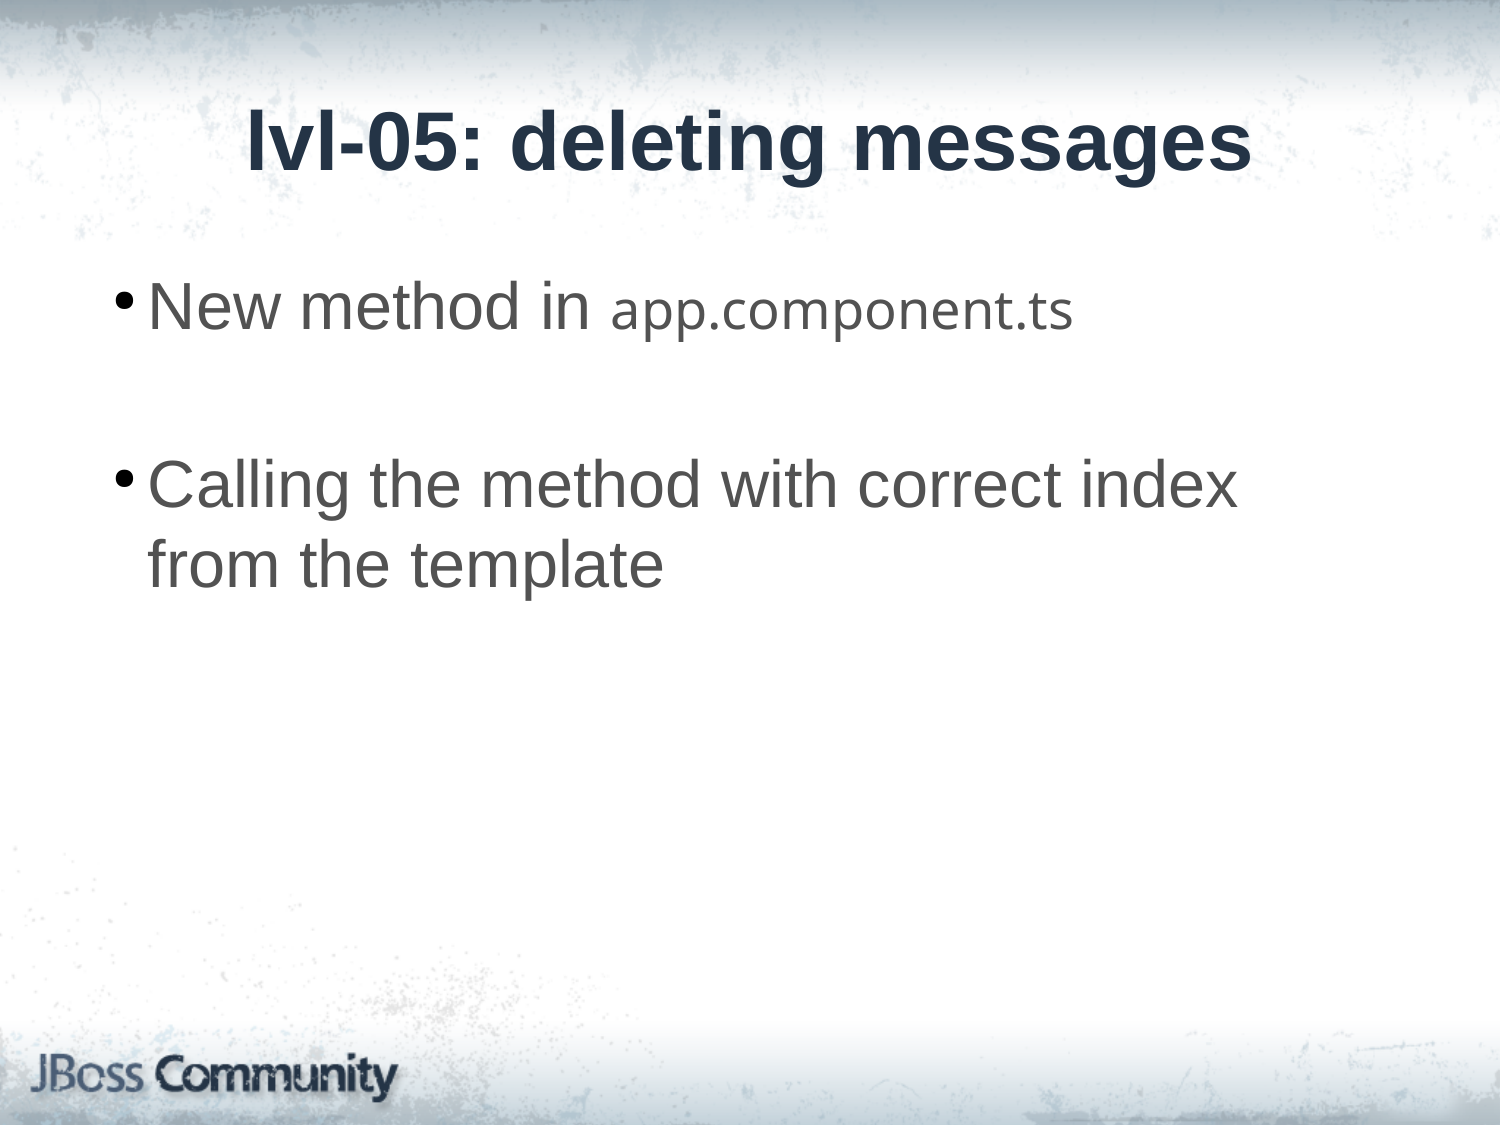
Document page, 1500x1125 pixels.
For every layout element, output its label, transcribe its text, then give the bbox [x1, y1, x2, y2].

title lvl-05: deleting messages [112, 49, 1388, 225]
picture [0, 0, 1500, 1125]
subtitle New method in app.component.ts Calling the method with correct index from the template [112, 262, 1388, 993]
